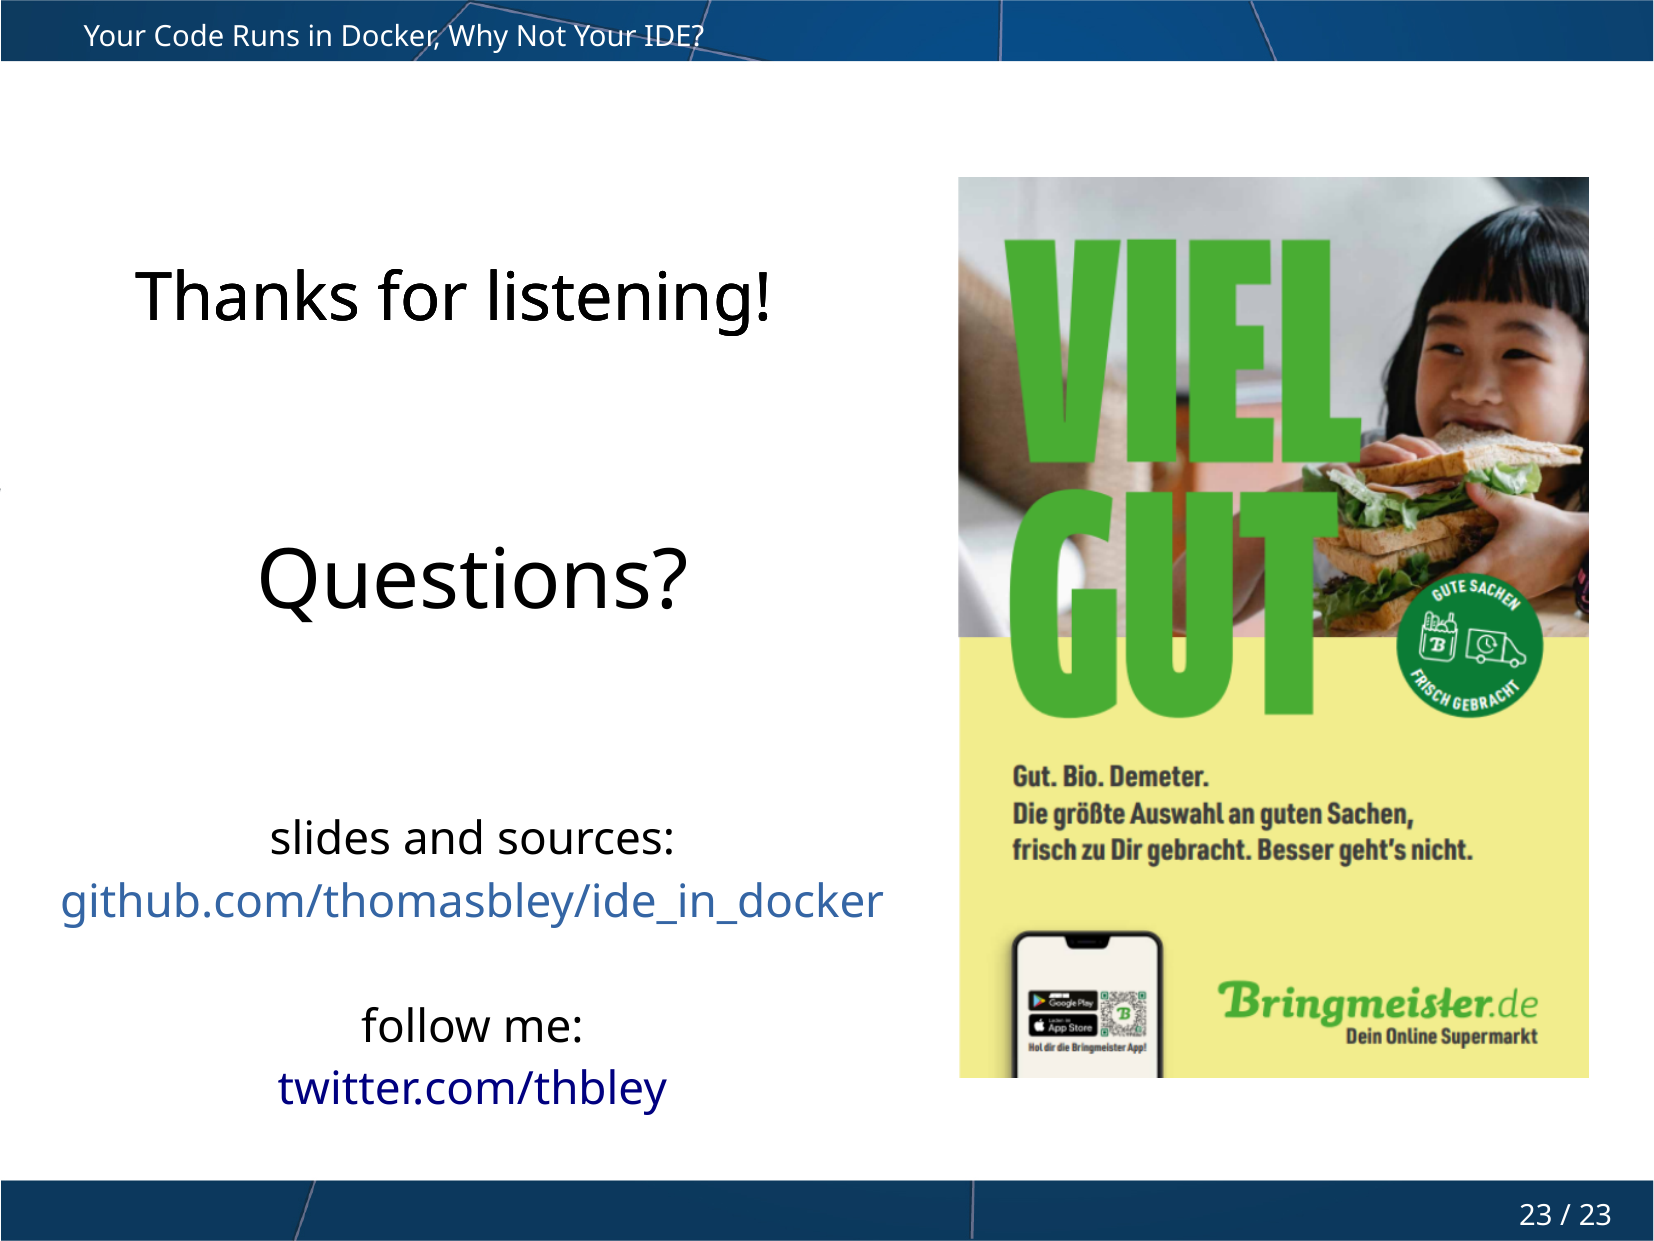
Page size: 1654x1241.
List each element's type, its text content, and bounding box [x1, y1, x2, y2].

title Thanks for listening! [76, 198, 958, 284]
list Questions? slides and sources: github.com/thomasbley/ide_in_docker follow me: twitter.com/thbley [0, 284, 958, 1014]
picture [0, 0, 1654, 1241]
